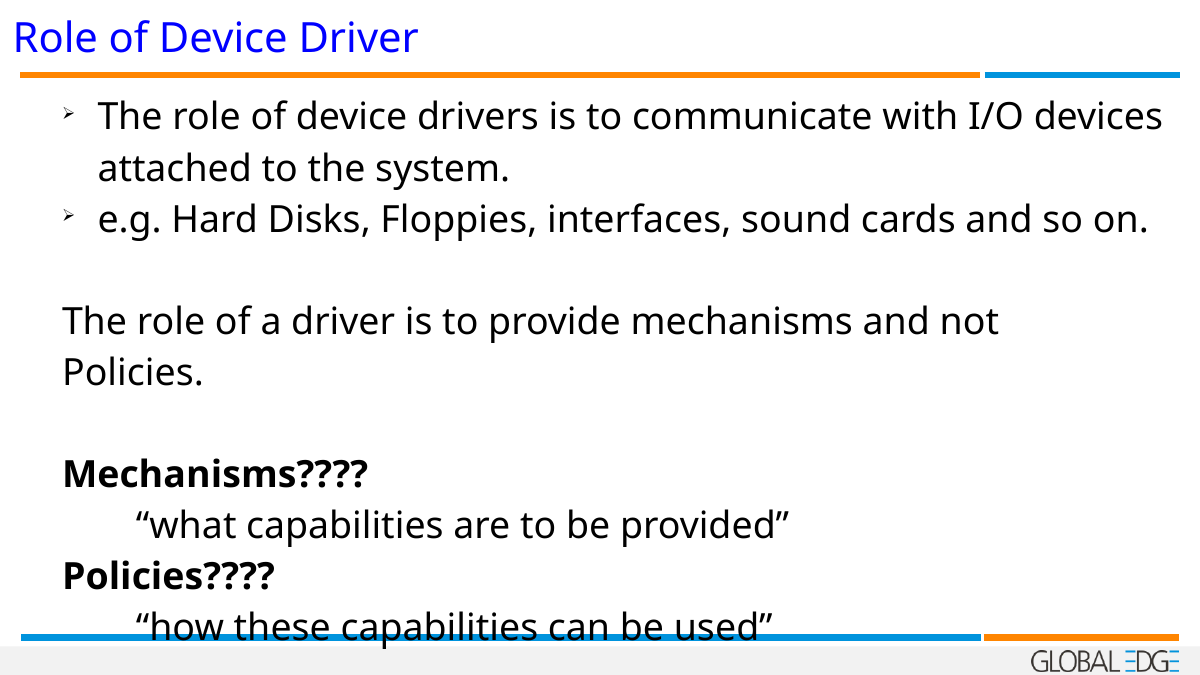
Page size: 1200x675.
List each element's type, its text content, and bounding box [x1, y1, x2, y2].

text_box The role of device drivers is to communicate with I/O devices attached to the system. e.g. Hard Disks, Floppies, interfaces, sound cards and so on. The role of a driver is to provide mechanisms and not Policies. Mechanisms???? “what capabilities are to be provided” Policies???? “how these capabilities can be used” [47, 82, 1200, 638]
picture [1031, 650, 1179, 672]
title Role of Device Driver [12, 9, 1088, 63]
